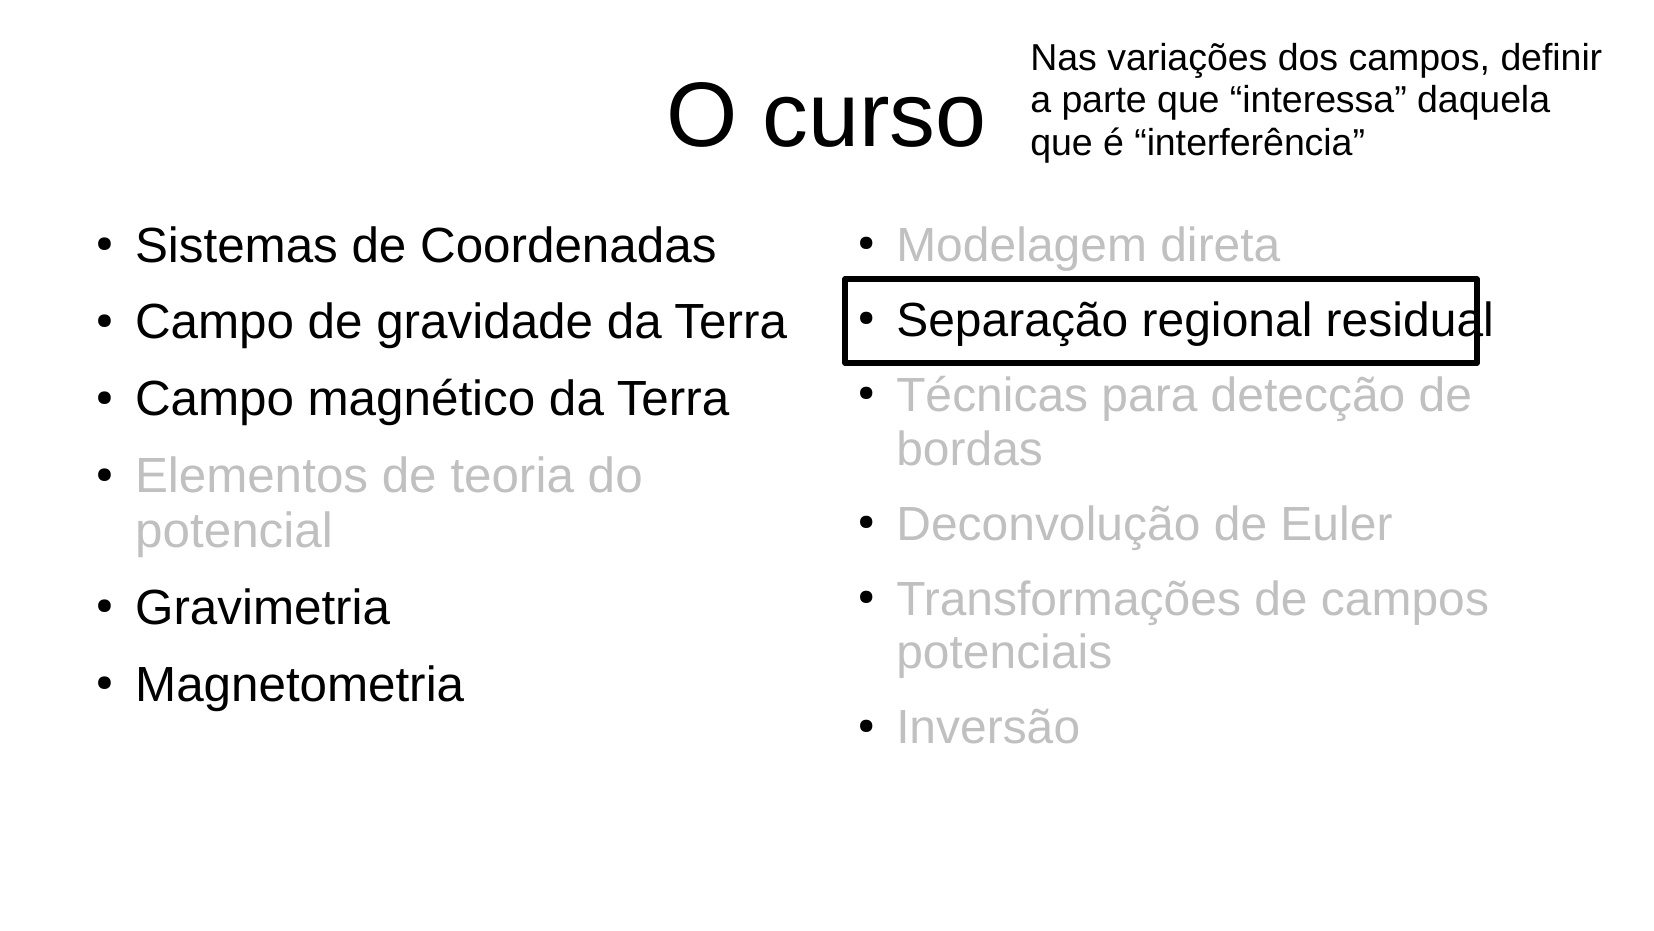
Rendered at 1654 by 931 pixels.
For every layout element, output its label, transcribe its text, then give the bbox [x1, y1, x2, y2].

list Sistemas de Coordenadas Campo de gravidade da Terra Campo magnético da Terra Elementos de teoria do potencial Gravimetria Magnetometria [82, 217, 809, 758]
title O curso [82, 37, 1571, 193]
text_box Nas variações dos campos, definir a parte que “interessa” daquela que é “interferência” [1015, 29, 1636, 171]
list Modelagem direta Separação regional residual Técnicas para detecção de bordas Deconvolução de Euler Transformações de campos potenciais Inversão [848, 282, 1474, 360]
list Modelagem direta Separação regional residual Técnicas para detecção de bordas Deconvolução de Euler Transformações de campos potenciais Inversão [845, 217, 1572, 758]
